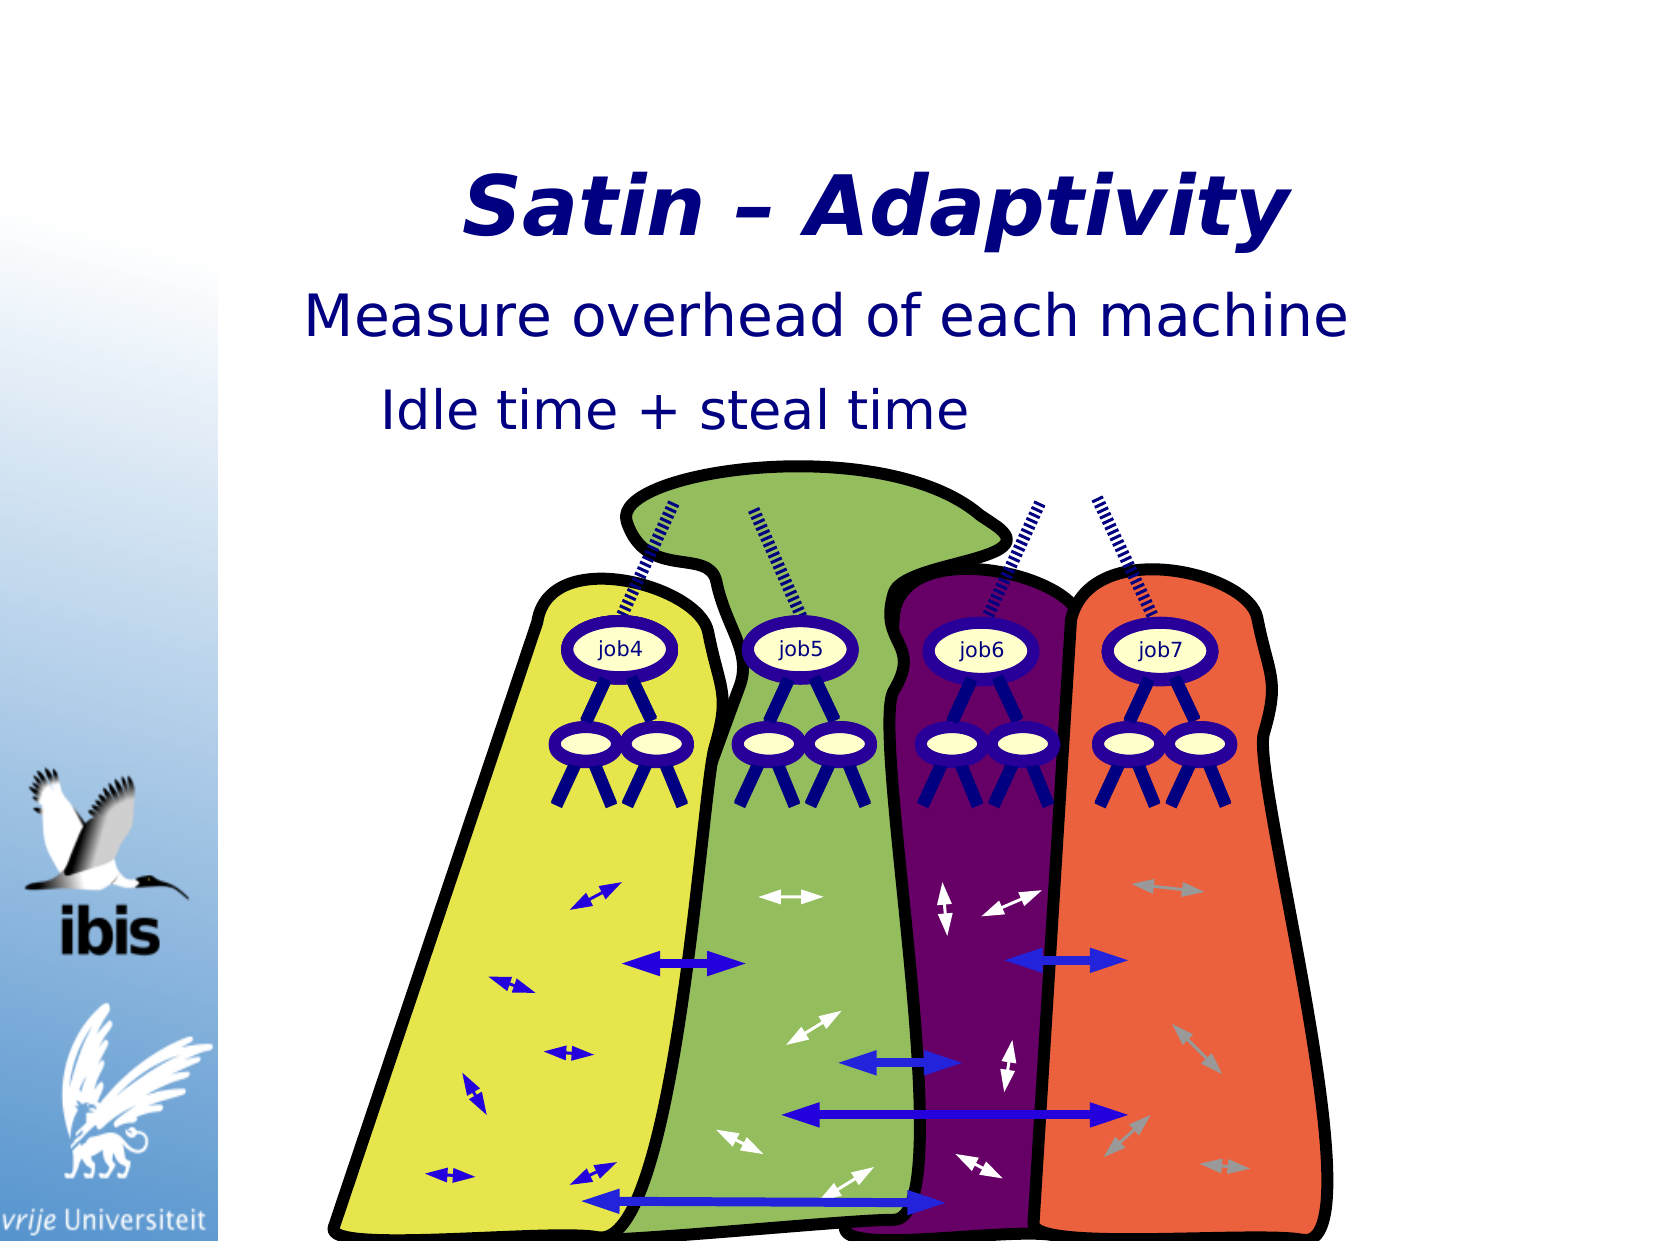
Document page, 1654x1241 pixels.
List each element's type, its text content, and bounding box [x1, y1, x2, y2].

text_box job6 [959, 638, 1027, 667]
text_box job5 [778, 637, 846, 666]
text_box [747, 621, 853, 679]
text_box [737, 727, 801, 763]
text_box [1097, 727, 1161, 763]
text_box [1107, 622, 1213, 681]
title Satin – Adaptivity [219, 102, 1534, 311]
picture [0, 0, 218, 1241]
text_box [991, 727, 1055, 763]
text_box [554, 727, 618, 763]
text_box [567, 621, 672, 679]
text_box [333, 1134, 1328, 1241]
text_box [920, 727, 984, 763]
text_box job7 [1138, 638, 1206, 667]
list Measure overhead of each machine Idle time + steal time [286, 282, 1583, 1134]
text_box [928, 622, 1034, 681]
text_box [808, 727, 872, 763]
text_box [625, 727, 689, 763]
text_box [1168, 727, 1232, 763]
text_box job4 [598, 636, 665, 666]
